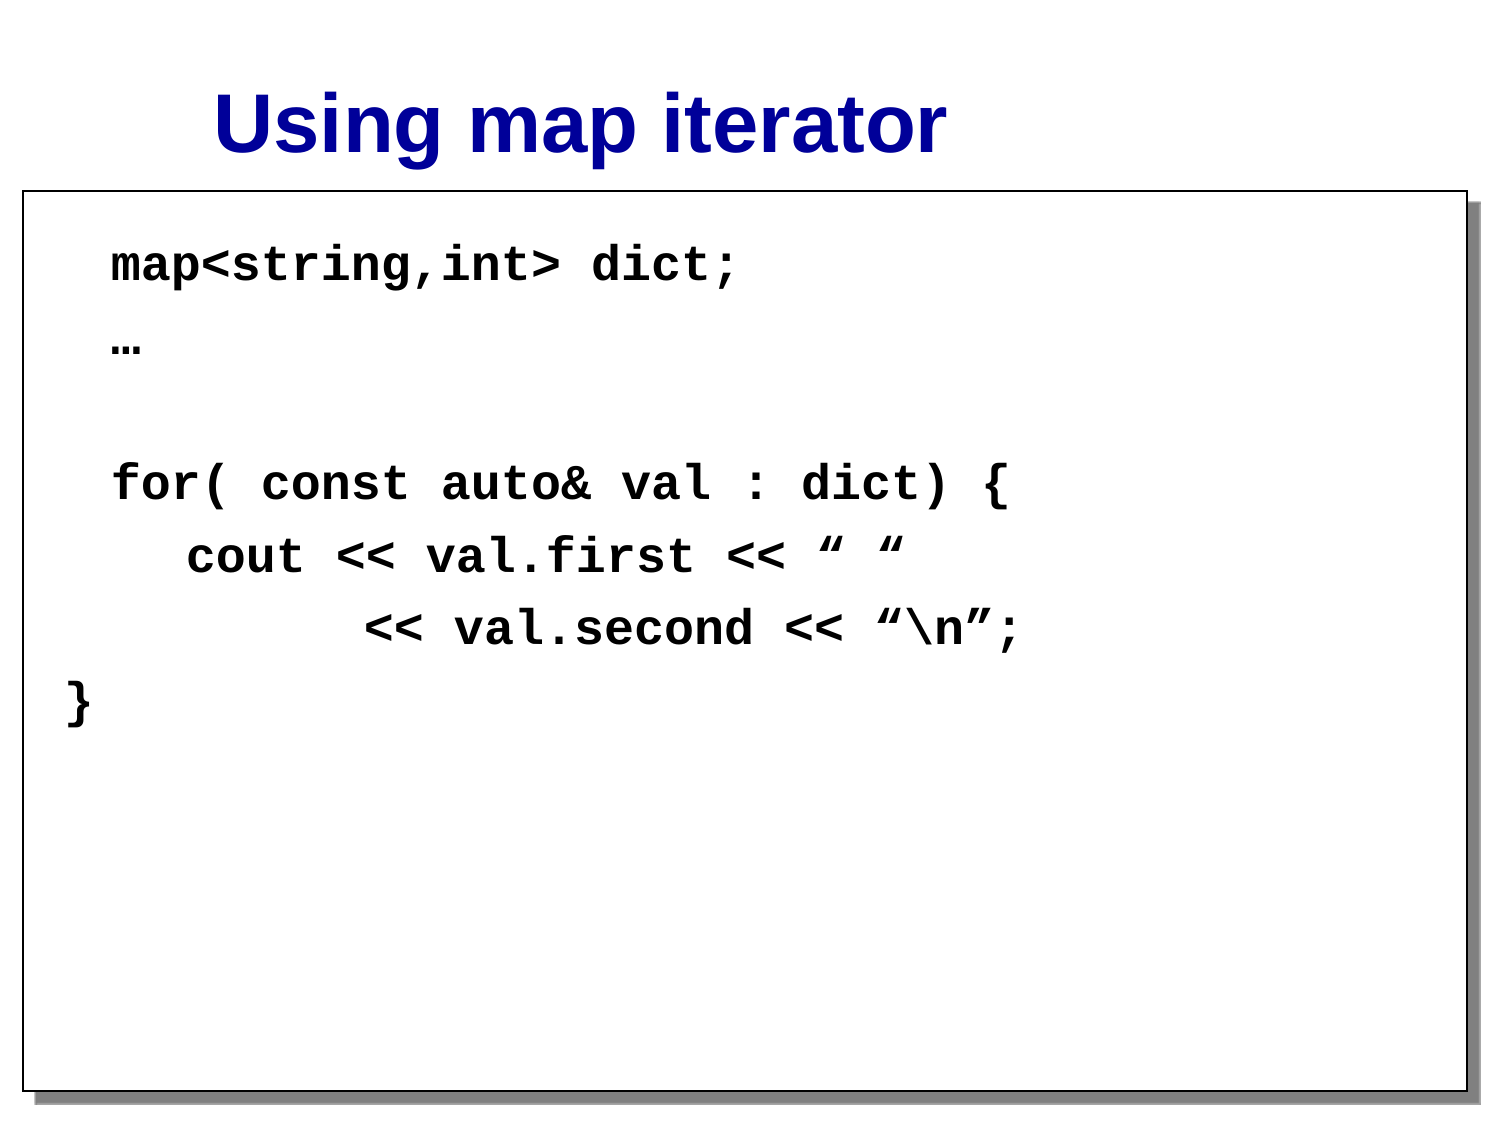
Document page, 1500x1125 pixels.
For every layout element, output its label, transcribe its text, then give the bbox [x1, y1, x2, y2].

text_box [22, 190, 1468, 1091]
title Using map iterator [198, 17, 1468, 220]
list map<string,int> dict; … for( const auto& val : dict) { cout << val.first << “ “ << val.second << “\n”; } [49, 215, 1077, 880]
